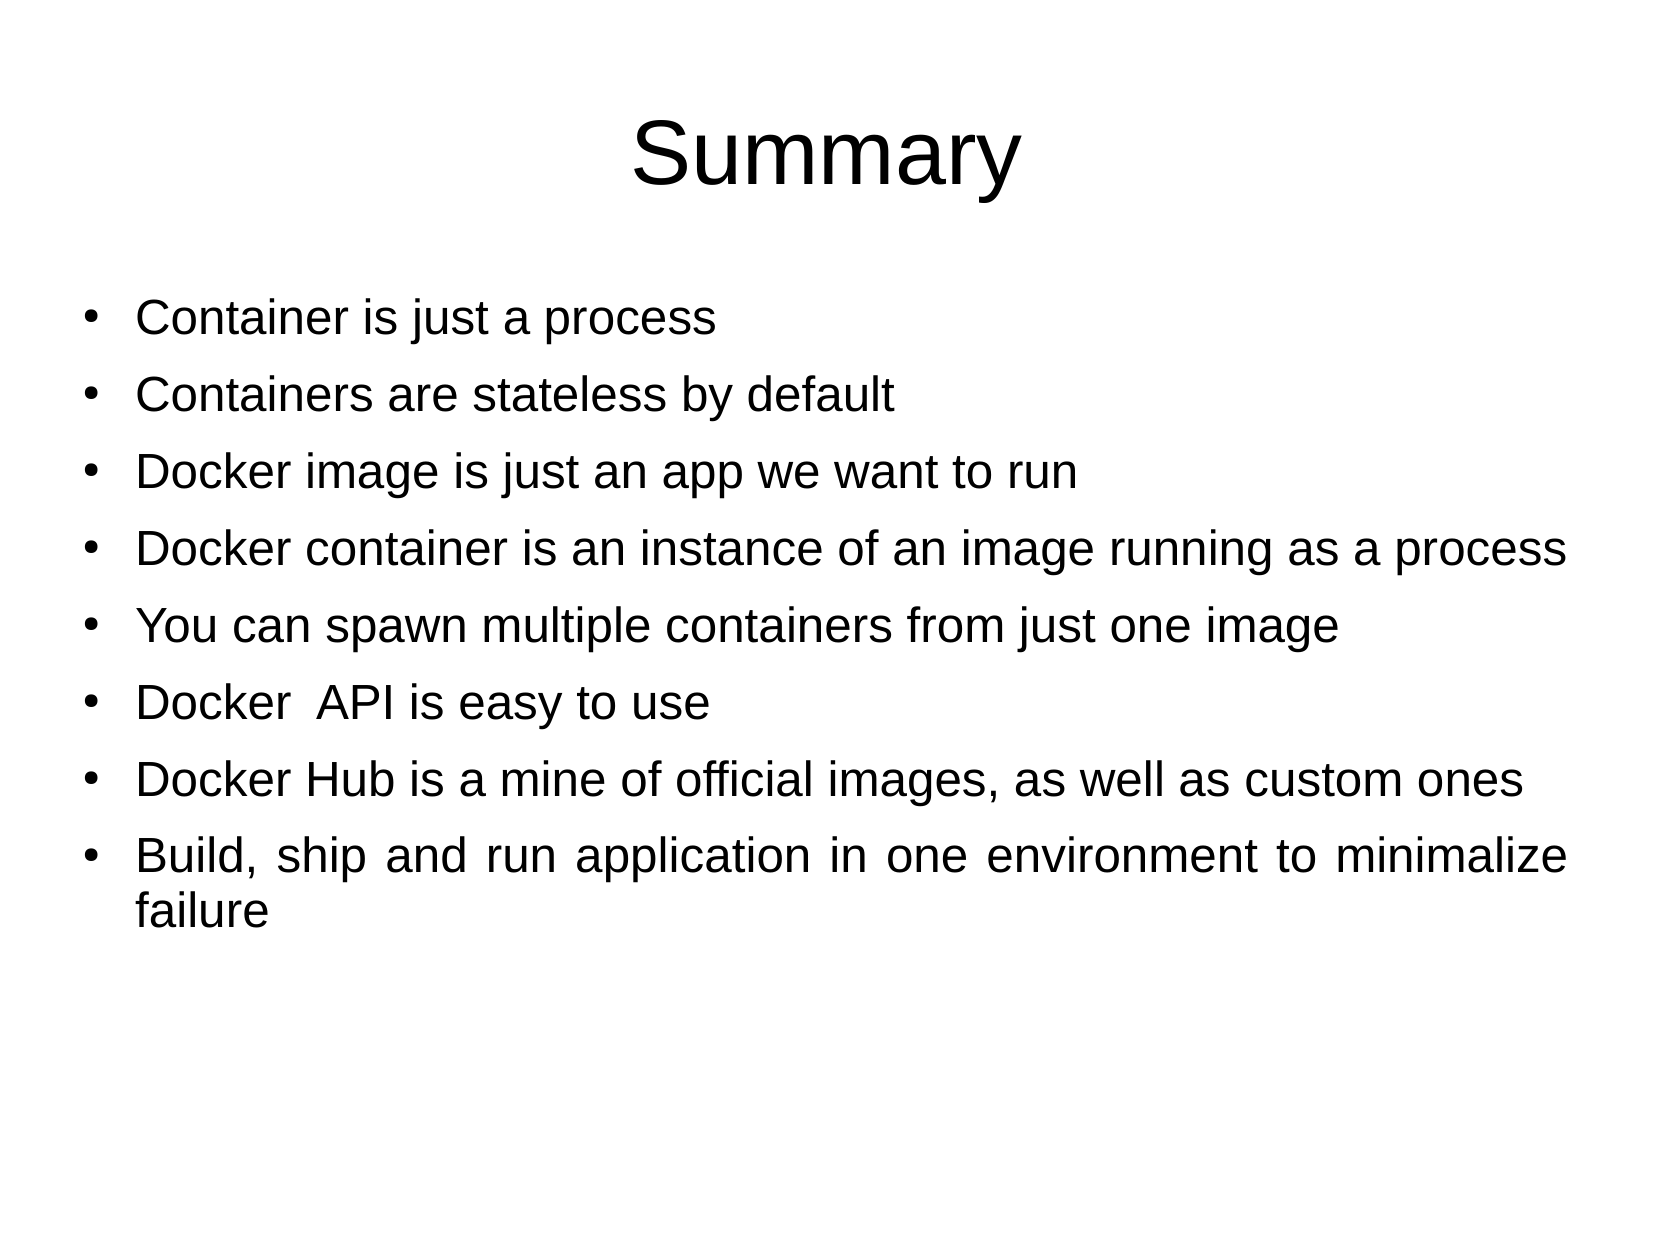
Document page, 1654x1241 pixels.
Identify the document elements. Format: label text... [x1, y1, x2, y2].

list Container is just a process Containers are stateless by default Docker image is just an app we want to run Docker container is an instance of an image running as a process You can spawn multiple containers from just one image Docker API is easy to use Docker Hub is a mine of official images, as well as custom ones Build, ship and run application in one environment to minimalize failure [82, 290, 1571, 1010]
title Summary [82, 49, 1571, 257]
